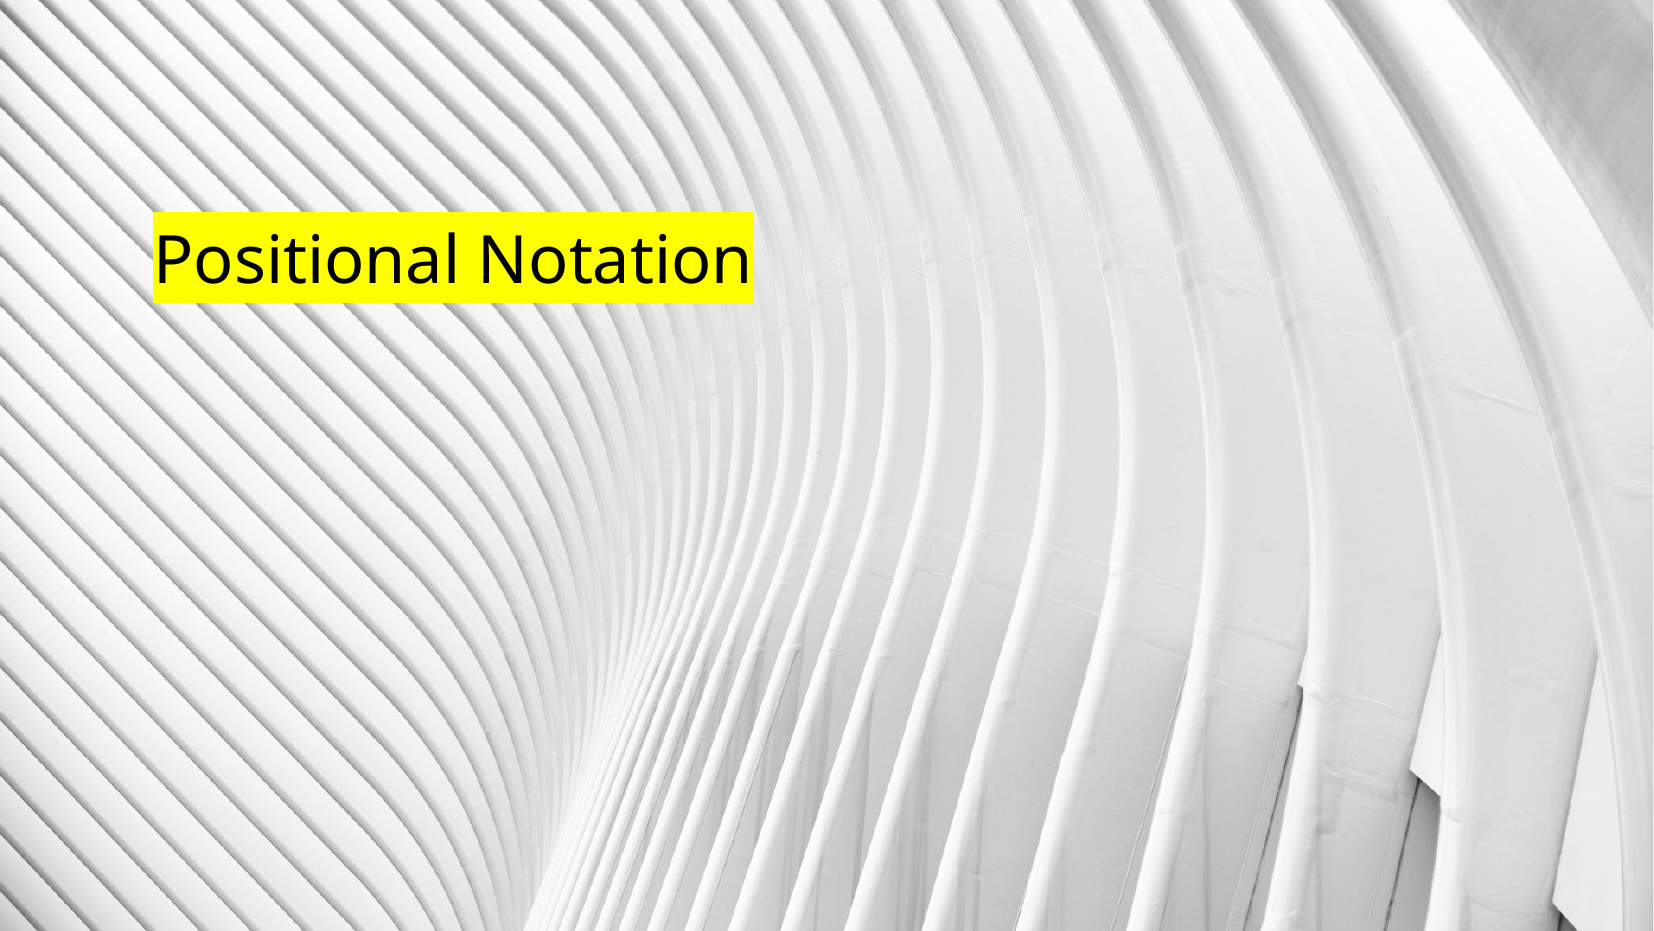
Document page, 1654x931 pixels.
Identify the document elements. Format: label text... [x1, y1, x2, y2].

picture [0, 0, 1654, 931]
list Positional Notation [82, 217, 1571, 839]
